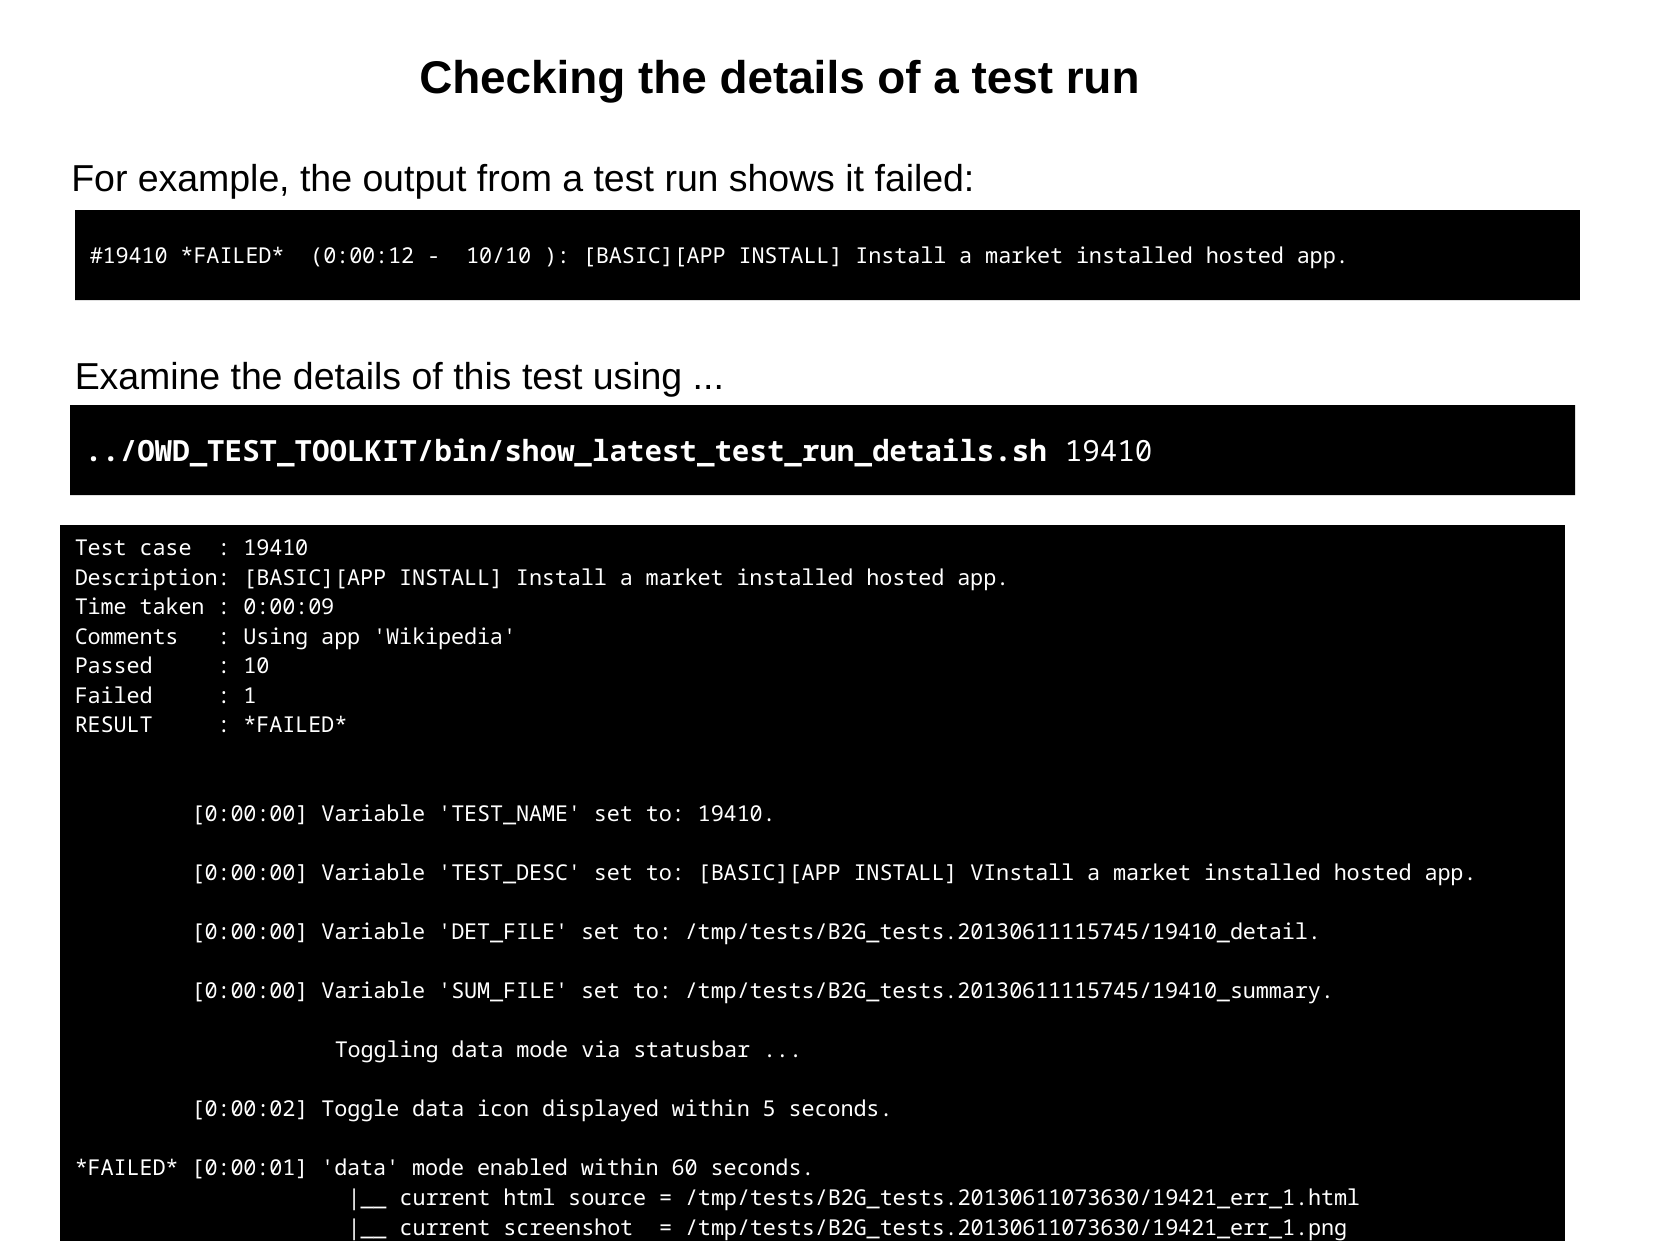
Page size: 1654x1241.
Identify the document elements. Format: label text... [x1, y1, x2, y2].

text_box For example, the output from a test run shows it failed: [56, 150, 991, 333]
text_box ../OWD_TEST_TOOLKIT/bin/show_latest_test_run_details.sh 19410 [70, 405, 1576, 496]
text_box Test case : 19410 Description: [BASIC][APP INSTALL] Install a market installed hosted app. Time taken : 0:00:09 Comments : Using app 'Wikipedia' Passed : 10 Failed : 1 RESULT : *FAILED* [0:00:00] Variable 'TEST_NAME' set to: 19410. [0:00:00] Variable 'TEST_DESC' set to: [BASIC][APP INSTALL] VInstall a market installed hosted app. [0:00:00] Variable 'DET_FILE' set to: /tmp/tests/B2G_tests.20130611115745/19410_detail. [0:00:00] Variable 'SUM_FILE' set to: /tmp/tests/B2G_tests.20130611115745/19410_summary. Toggling data mode via statusbar ... [0:00:02] Toggle data icon displayed within 5 seconds. *FAILED* [0:00:01] 'data' mode enabled within 60 seconds. |__ current html source = /tmp/tests/B2G_tests.20130611073630/19421_err_1.html |__ current screenshot = /tmp/tests/B2G_tests.20130611073630/19421_err_1.png [60, 600, 1565, 1204]
text_box Checking the details of a test run [404, 45, 1156, 112]
text_box Examine the details of this test using ... [60, 348, 740, 406]
text_box #19410 *FAILED* (0:00:12 - 10/10 ): [BASIC][APP INSTALL] Install a market installed hosted app. [75, 210, 1580, 301]
